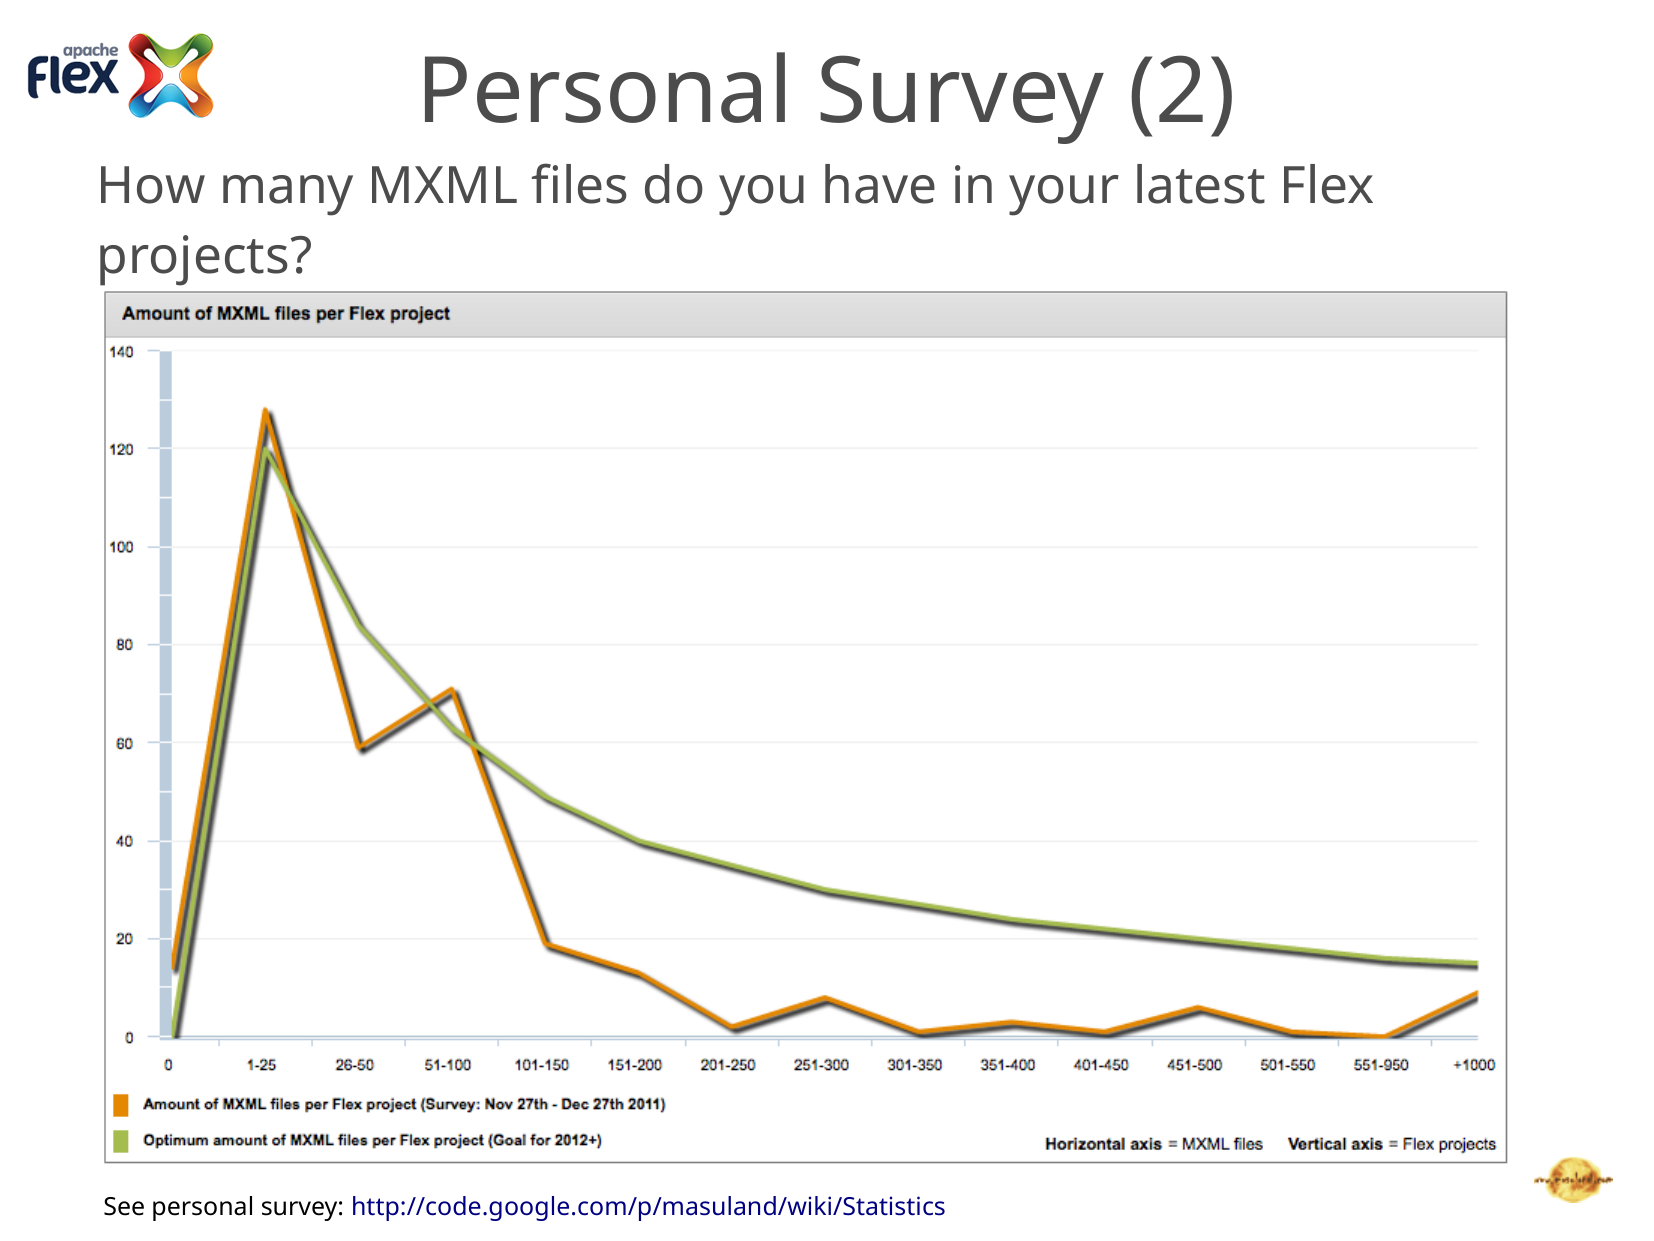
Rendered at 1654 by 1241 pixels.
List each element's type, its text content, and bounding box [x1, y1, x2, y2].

list How many MXML files do you have in your latest Flex projects? [29, 148, 1518, 290]
picture [1534, 1157, 1613, 1203]
text_box See personal survey: http://code.google.com/p/masuland/wiki/Statistics [88, 1181, 1388, 1227]
picture [25, 25, 215, 125]
title Personal Survey (2) [82, 27, 1571, 148]
picture [100, 287, 1512, 1168]
